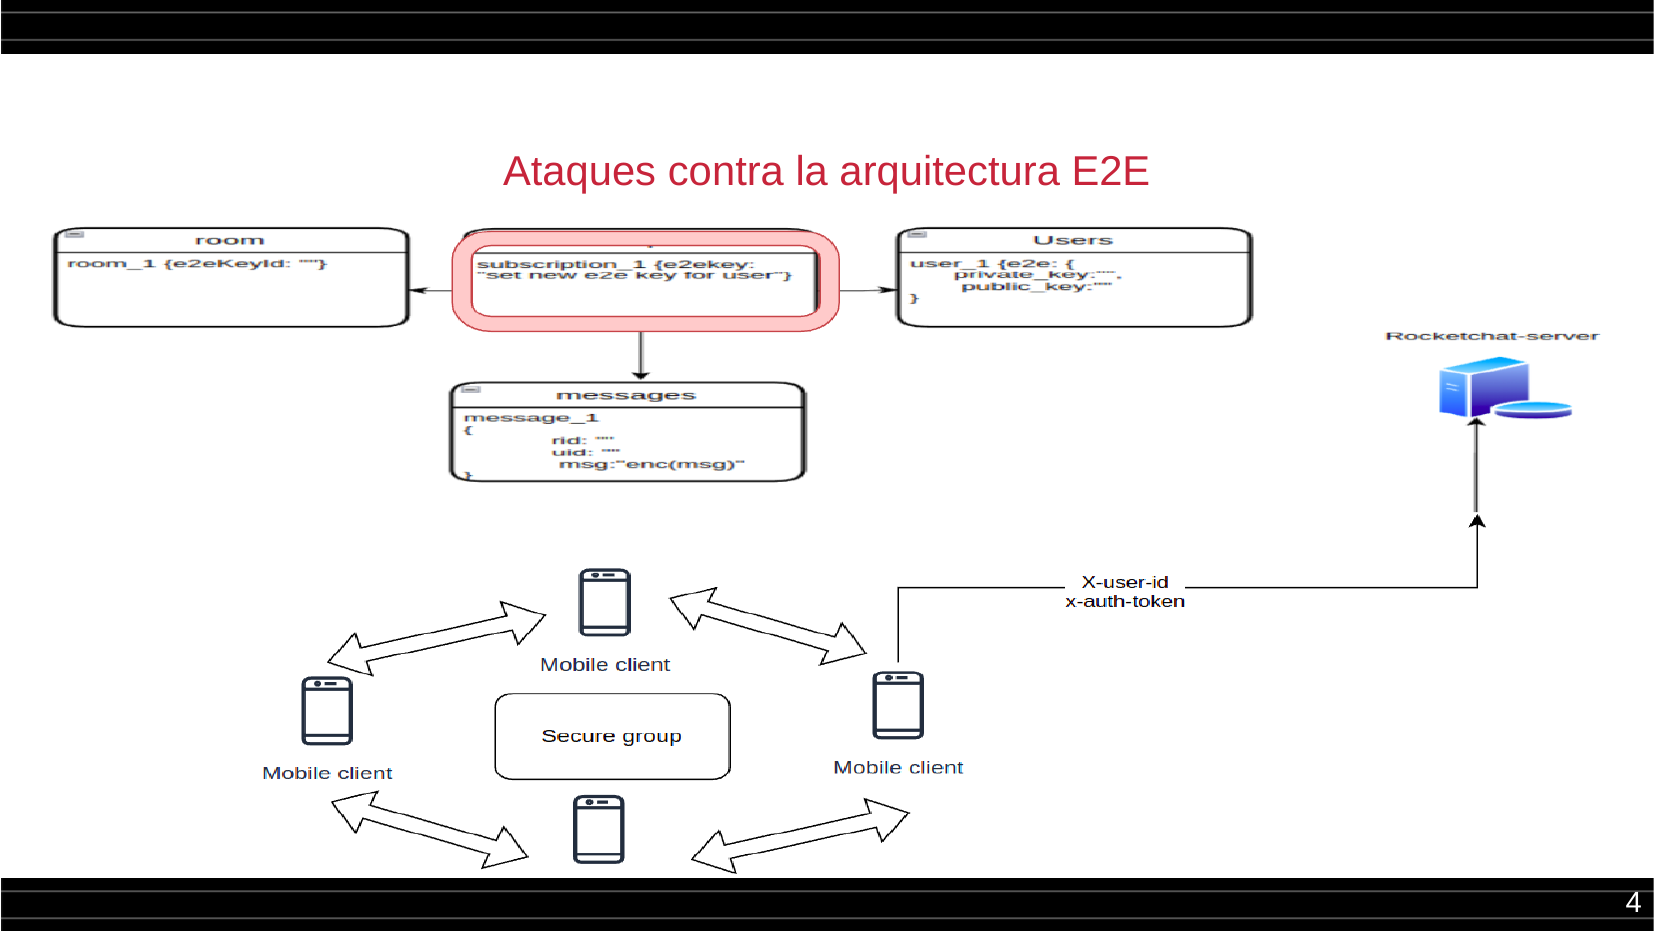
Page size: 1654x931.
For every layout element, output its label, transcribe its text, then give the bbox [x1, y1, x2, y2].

title Ataques contra la arquitectura E2E [82, 92, 1571, 212]
picture [35, 212, 1617, 875]
picture [1, 878, 1654, 931]
picture [1, 0, 1654, 54]
